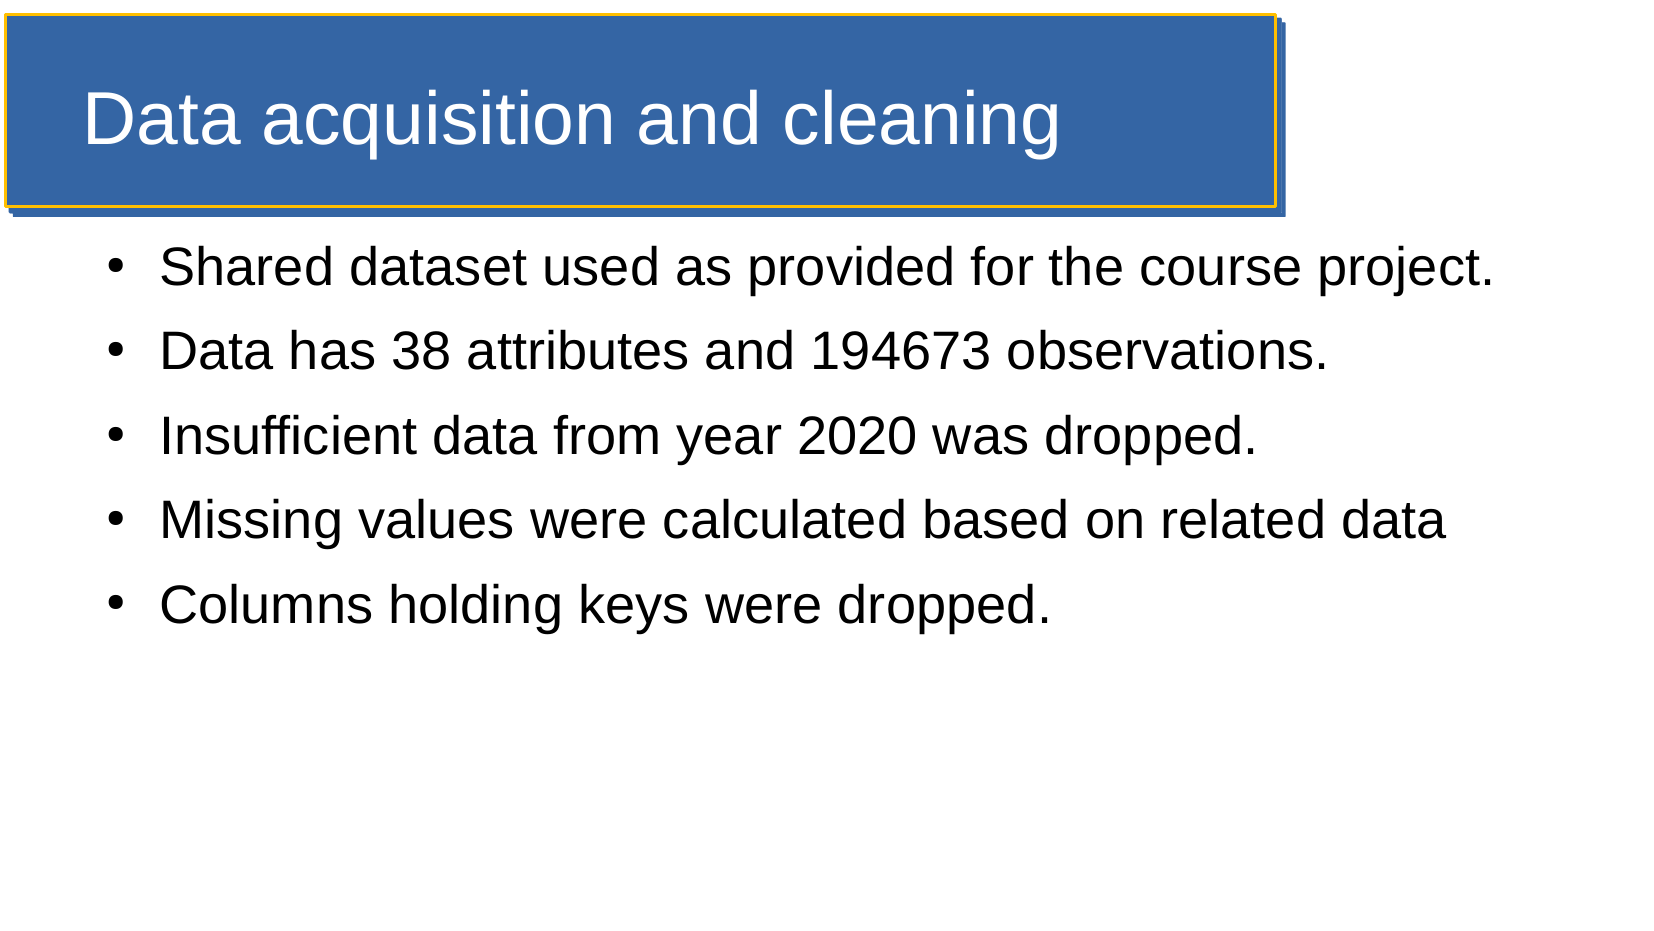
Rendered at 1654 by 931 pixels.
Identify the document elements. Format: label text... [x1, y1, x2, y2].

title Data acquisition and cleaning [82, 44, 1235, 192]
list Shared dataset used as provided for the course project. Data has 38 attributes and 194673 observations. Insufficient data from year 2020 was dropped. Missing values were calculated based on related data Columns holding keys were dropped. [88, 236, 1565, 798]
